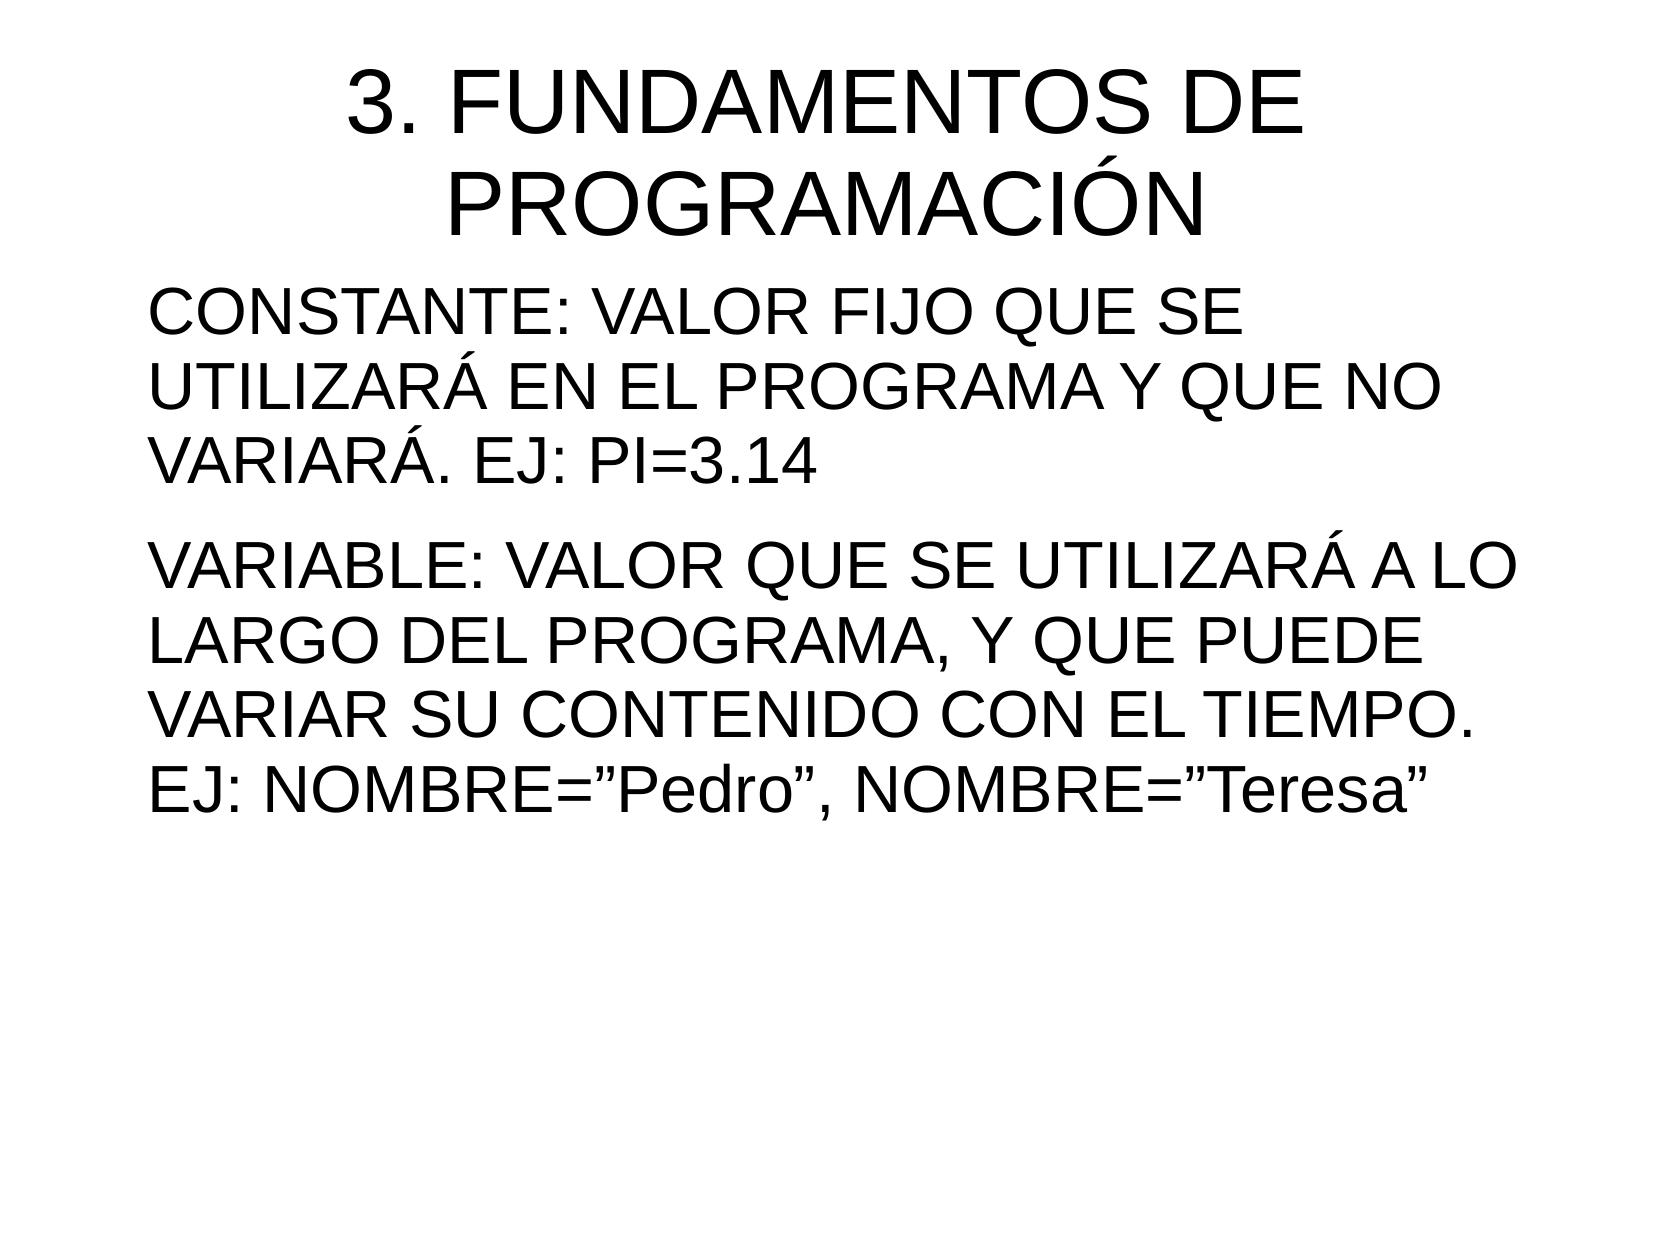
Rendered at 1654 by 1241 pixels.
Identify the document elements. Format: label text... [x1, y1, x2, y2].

title 3. FUNDAMENTOS DE PROGRAMACIÓN [82, 49, 1571, 257]
list CONSTANTE: VALOR FIJO QUE SE UTILIZARÁ EN EL PROGRAMA Y QUE NO VARIARÁ. EJ: PI=3.14 VARIABLE: VALOR QUE SE UTILIZARÁ A LO LARGO DEL PROGRAMA, Y QUE PUEDE VARIAR SU CONTENIDO CON EL TIEMPO. EJ: NOMBRE=”Pedro”, NOMBRE=”Teresa” [76, 274, 1565, 1093]
